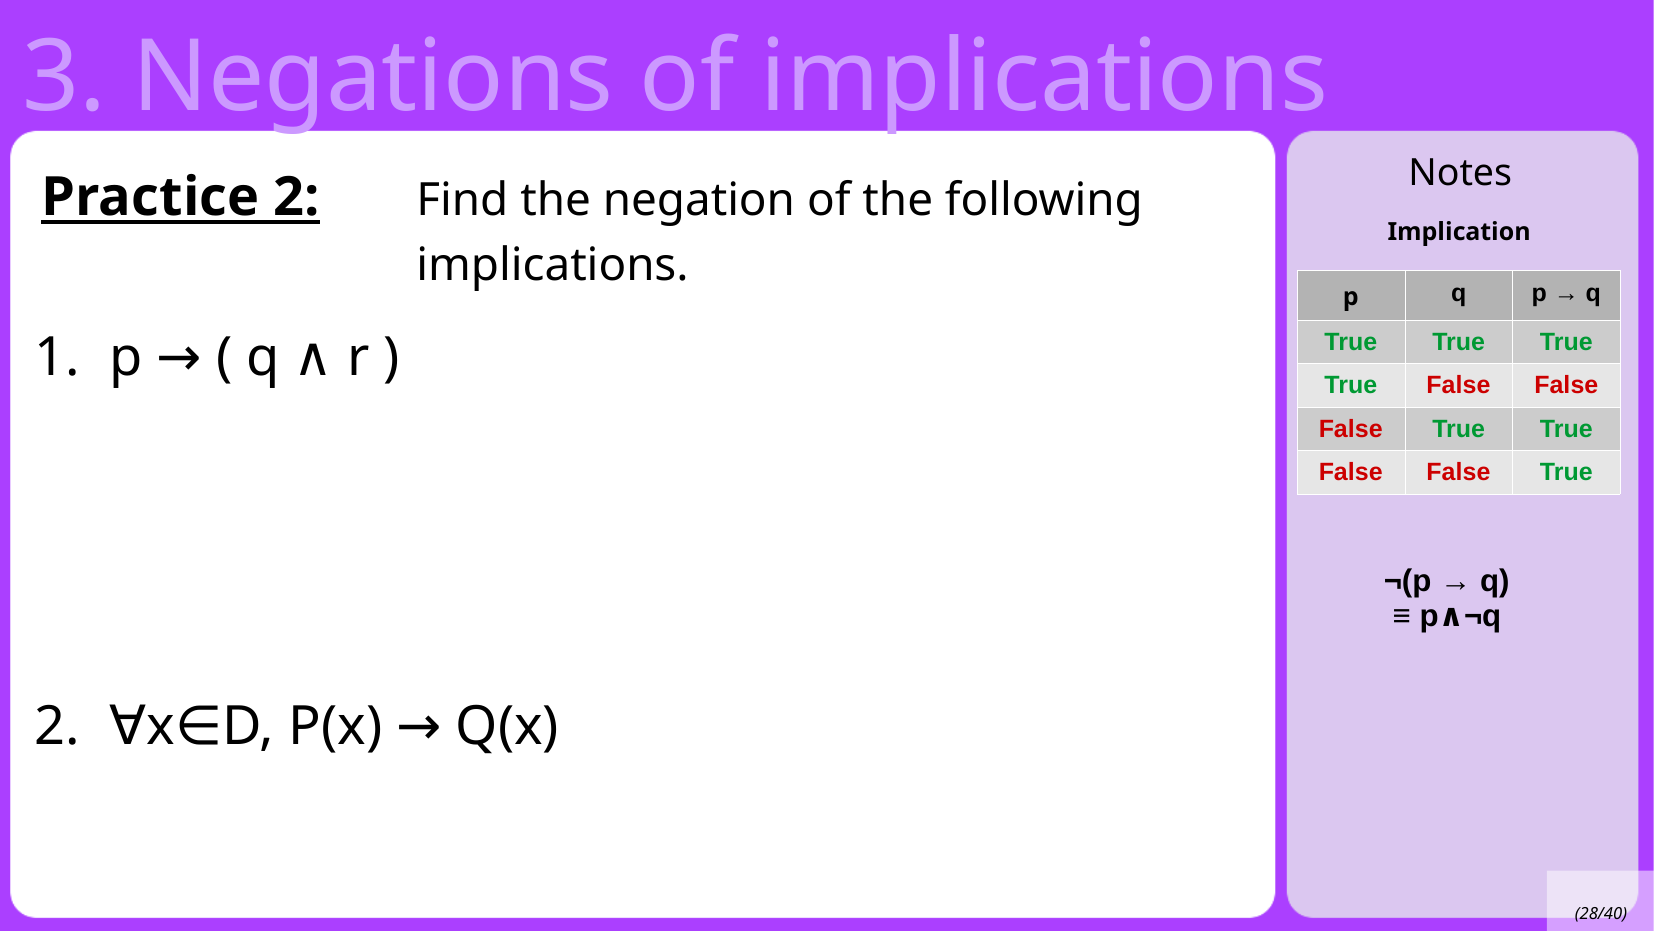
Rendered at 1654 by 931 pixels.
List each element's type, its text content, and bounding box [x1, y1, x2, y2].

table_cell True [1298, 364, 1405, 407]
table_cell False [1406, 451, 1512, 494]
text_box (<number>/40) [1546, 877, 1654, 931]
text_box Notes [1290, 141, 1631, 199]
title 3. Negations of implications [22, 13, 1511, 130]
text_box ¬(p → q) ≡ p∧¬q [1339, 563, 1554, 634]
table_cell True [1513, 321, 1620, 363]
text_box Implication [1290, 209, 1629, 252]
table_cell False [1406, 364, 1512, 407]
table_header q [1406, 271, 1512, 320]
table_cell True [1406, 408, 1512, 450]
text_box Practice 2: Find the negation of the following implications. [41, 157, 1264, 345]
table_cell False [1298, 451, 1405, 494]
picture [0, 0, 1654, 931]
table_header p [1298, 271, 1405, 320]
text_box Notes [1546, 870, 1654, 877]
table_cell False [1298, 408, 1405, 450]
table_header p → q [1513, 271, 1620, 320]
table_cell True [1513, 408, 1620, 450]
table_cell True [1298, 321, 1405, 363]
table_cell True [1513, 451, 1620, 494]
table_cell False [1513, 364, 1620, 407]
text_box 1. p → ( q ∧ r ) ≡ ¬( p → ( q ∧ r ) ) ≡ p ∧ ¬( q ∧ r ) ≡ p ∧ ¬q ∨ ¬r 2. ∀x∈D, P(x) → Q(x) ≡ ¬( ∀x∈D, P(x) → Q(x) ) ≡ ∃x∈D, P(x) ∧ ¬(Q(x)) [34, 316, 1257, 804]
table_cell True [1406, 321, 1512, 363]
